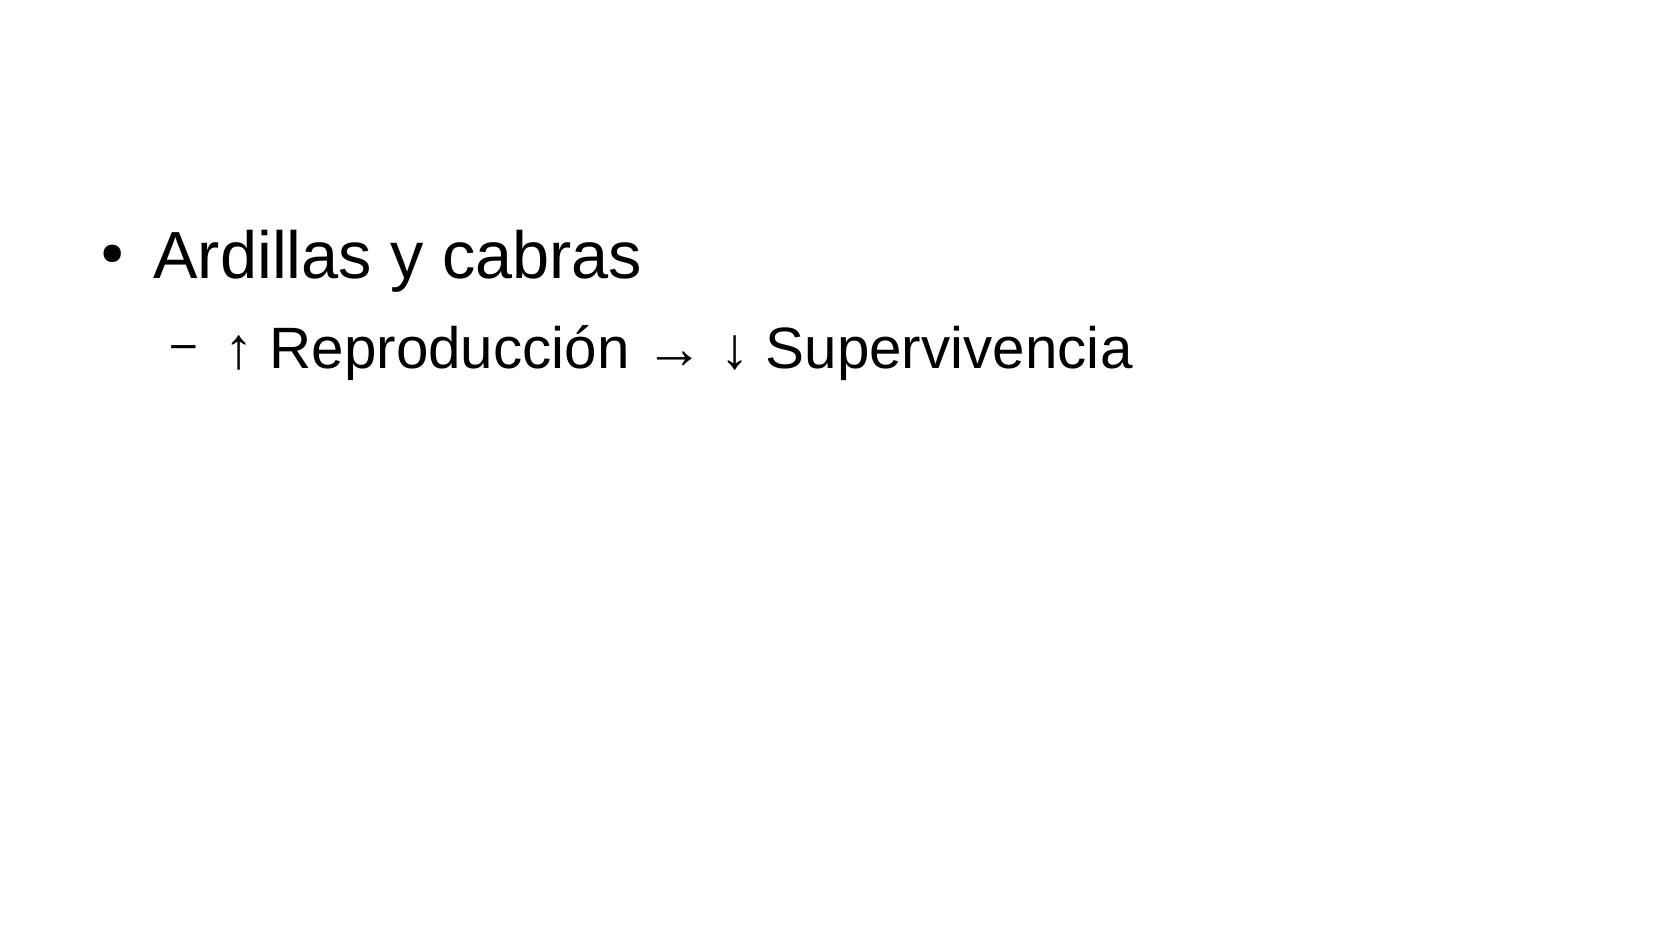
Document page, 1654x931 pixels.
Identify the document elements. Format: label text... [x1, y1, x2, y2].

list Ardillas y cabras ↑ Reproducción → ↓ Supervivencia [82, 217, 1571, 758]
